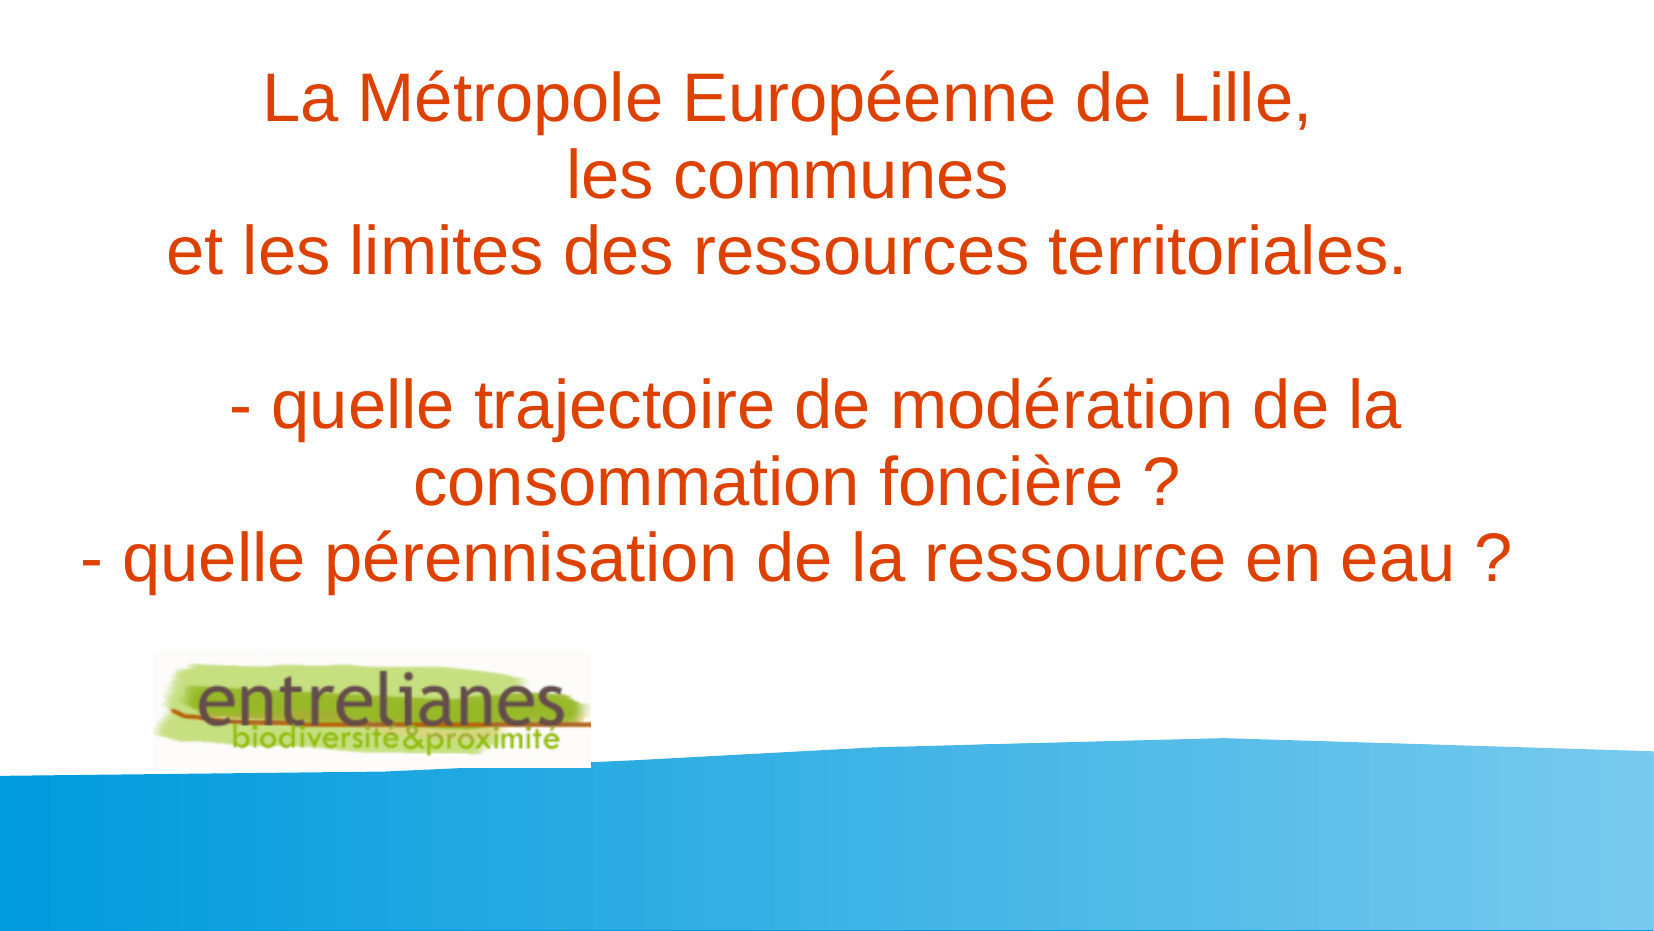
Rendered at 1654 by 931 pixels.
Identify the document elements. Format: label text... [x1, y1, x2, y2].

title La Métropole Européenne de Lille, les communes et les limites des ressources territoriales. - quelle trajectoire de modération de la consommation foncière ? - quelle pérennisation de la ressource en eau ? [59, 58, 1536, 597]
picture [153, 650, 591, 768]
